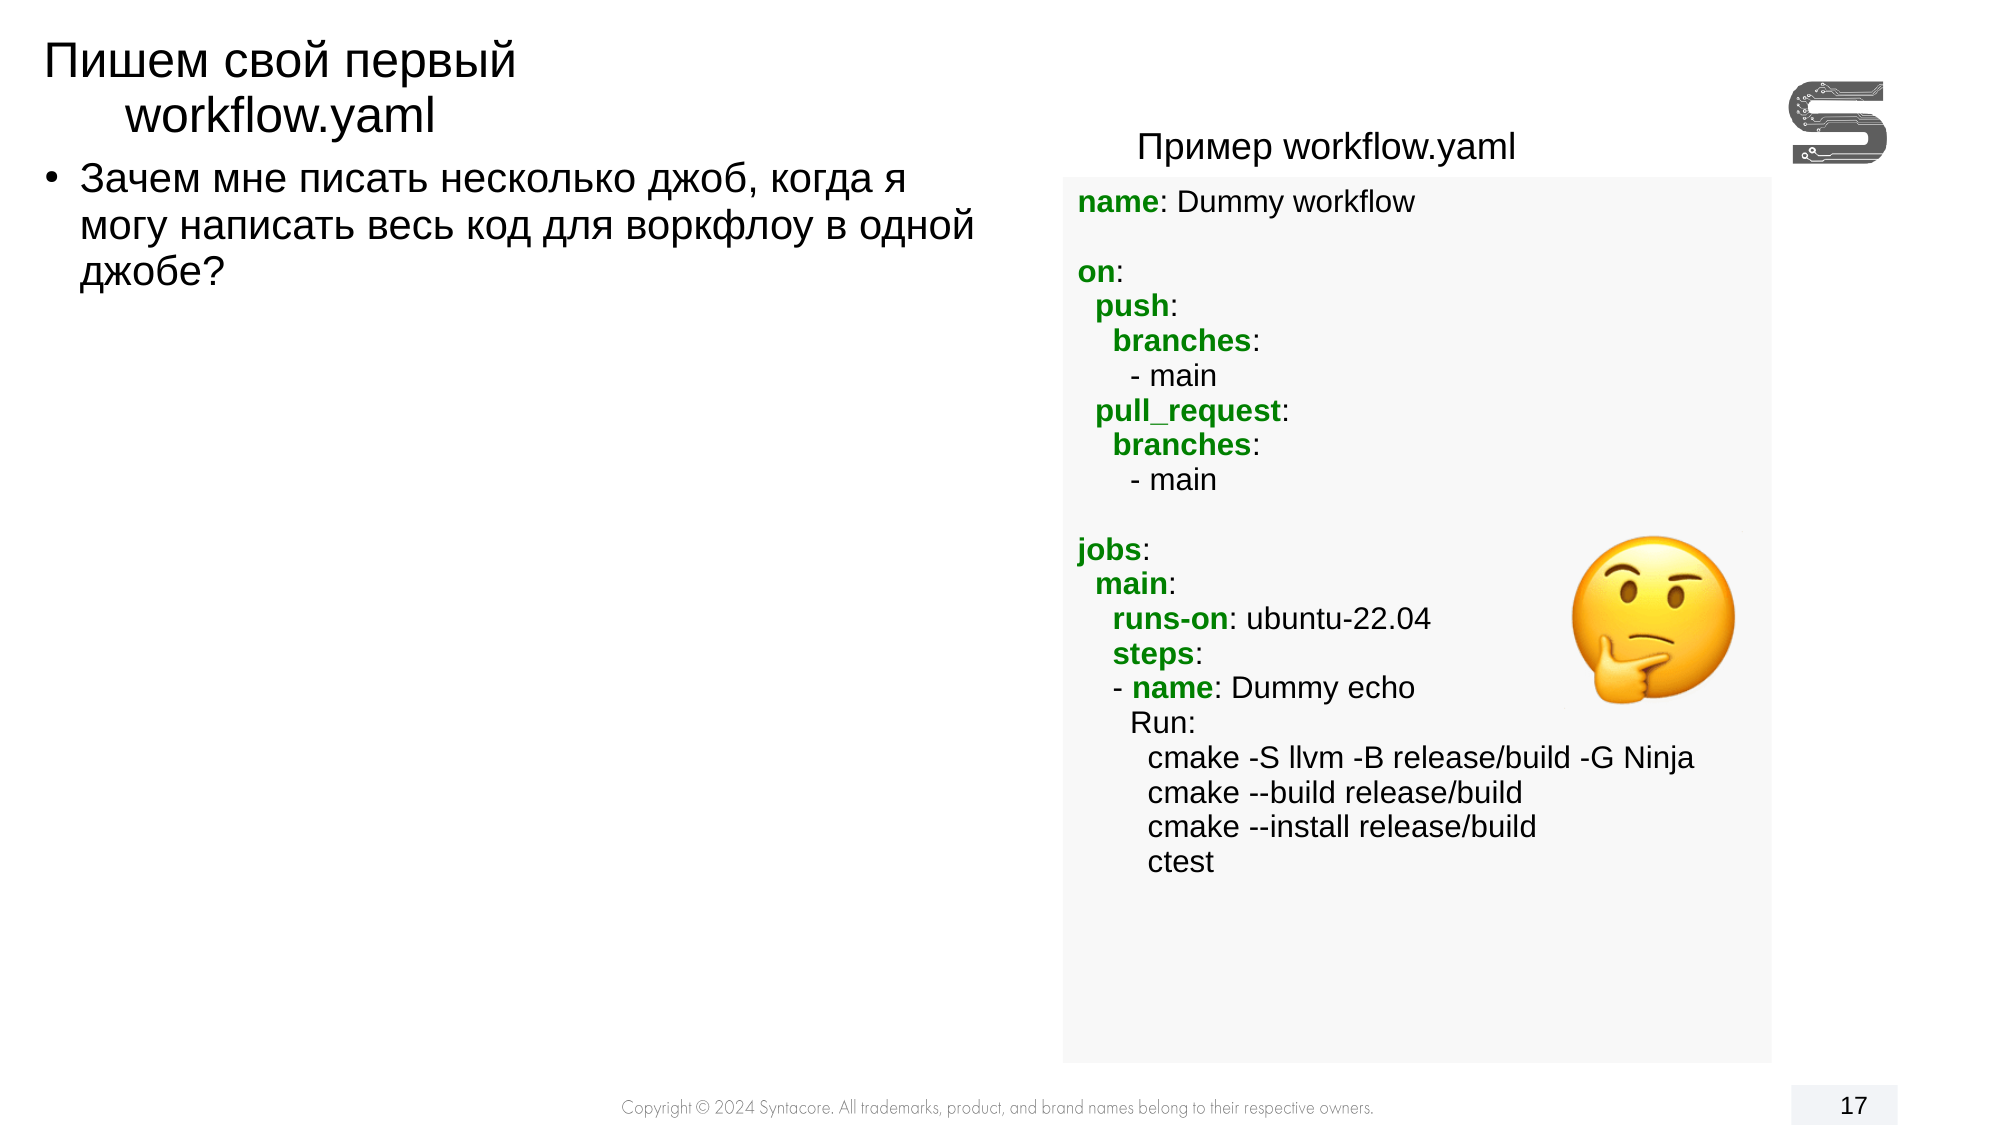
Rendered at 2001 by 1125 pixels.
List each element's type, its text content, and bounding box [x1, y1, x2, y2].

text_box Пример workflow.yaml [1122, 118, 1743, 177]
text_box name: Dummy workflow on: push: branches: - main pull_request: branches: - main jobs: main: runs-on: ubuntu-22.04 steps: - name: Dummy echo Run: cmake -S llvm -B release/build -G Ninja cmake --build release/build cmake --install release/build ctest [1062, 177, 1772, 1063]
picture [621, 1094, 1381, 1119]
picture [1788, 81, 1887, 164]
text_box Зачем мне писать несколько джоб, когда я могу написать весь код для воркфлоу в одной джобе? [29, 147, 999, 451]
text_box Пишем свой первый workflow.yaml [0, 24, 680, 207]
text_box <number> [1825, 1084, 1969, 1125]
picture [1564, 531, 1743, 709]
